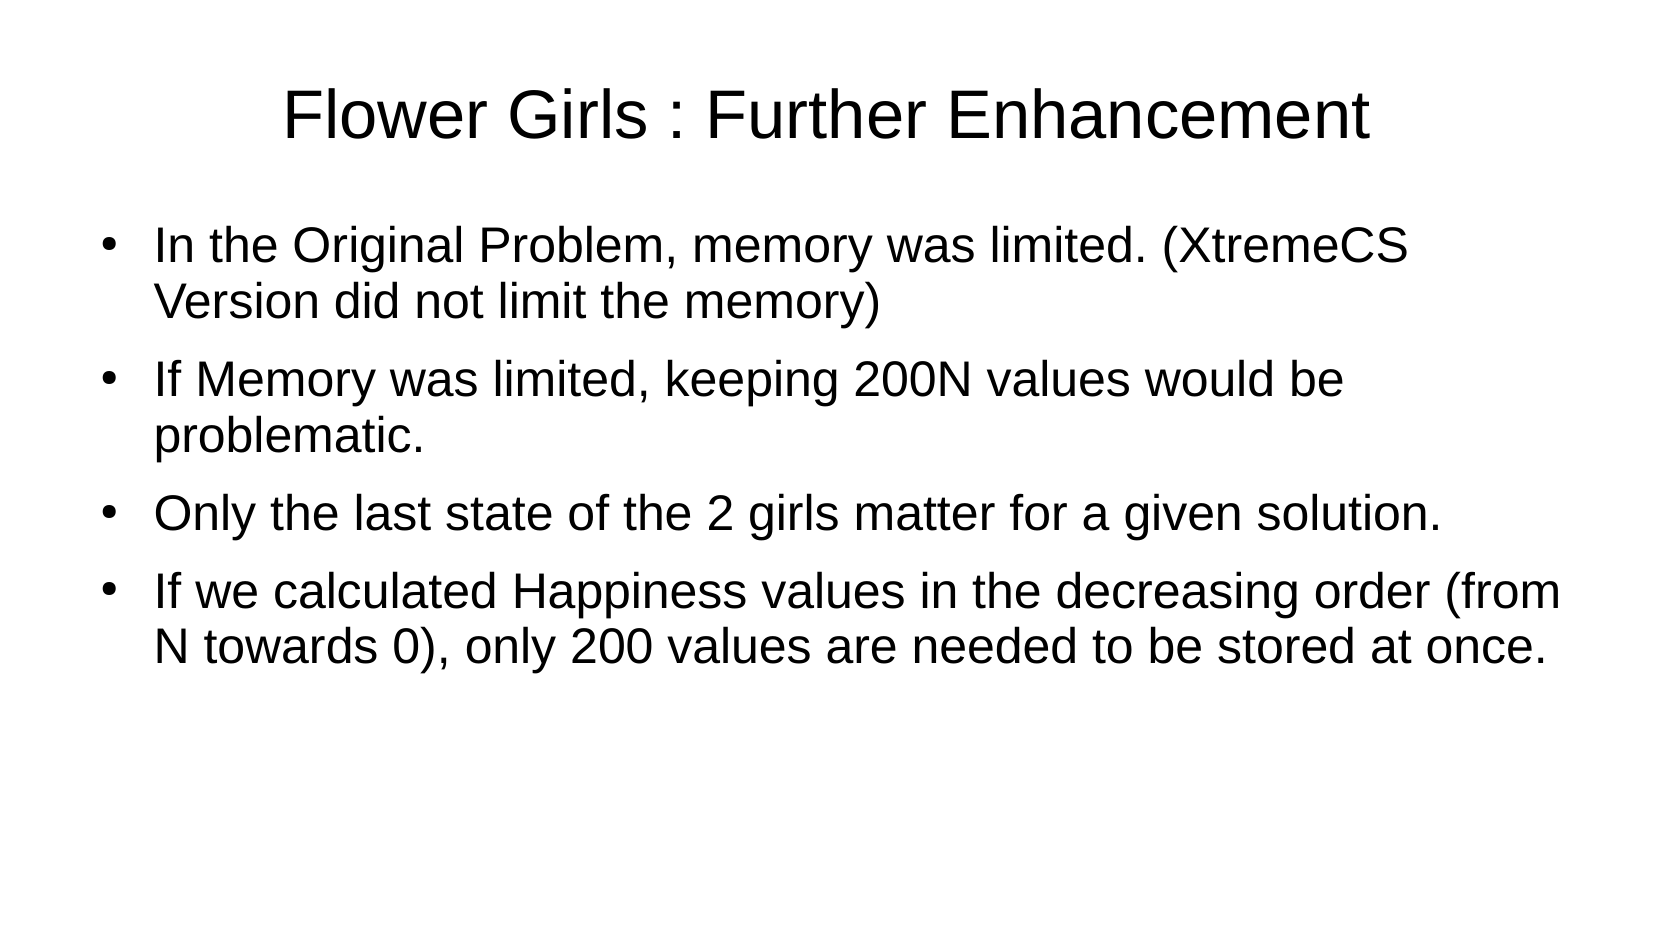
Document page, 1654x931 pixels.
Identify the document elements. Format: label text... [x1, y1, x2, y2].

title Flower Girls : Further Enhancement [82, 37, 1571, 193]
list In the Original Problem, memory was limited. (XtremeCS Version did not limit the memory) If Memory was limited, keeping 200N values would be problematic. Only the last state of the 2 girls matter for a given solution. If we calculated Happiness values in the decreasing order (from N towards 0), only 200 values are needed to be stored at once. [82, 217, 1571, 758]
